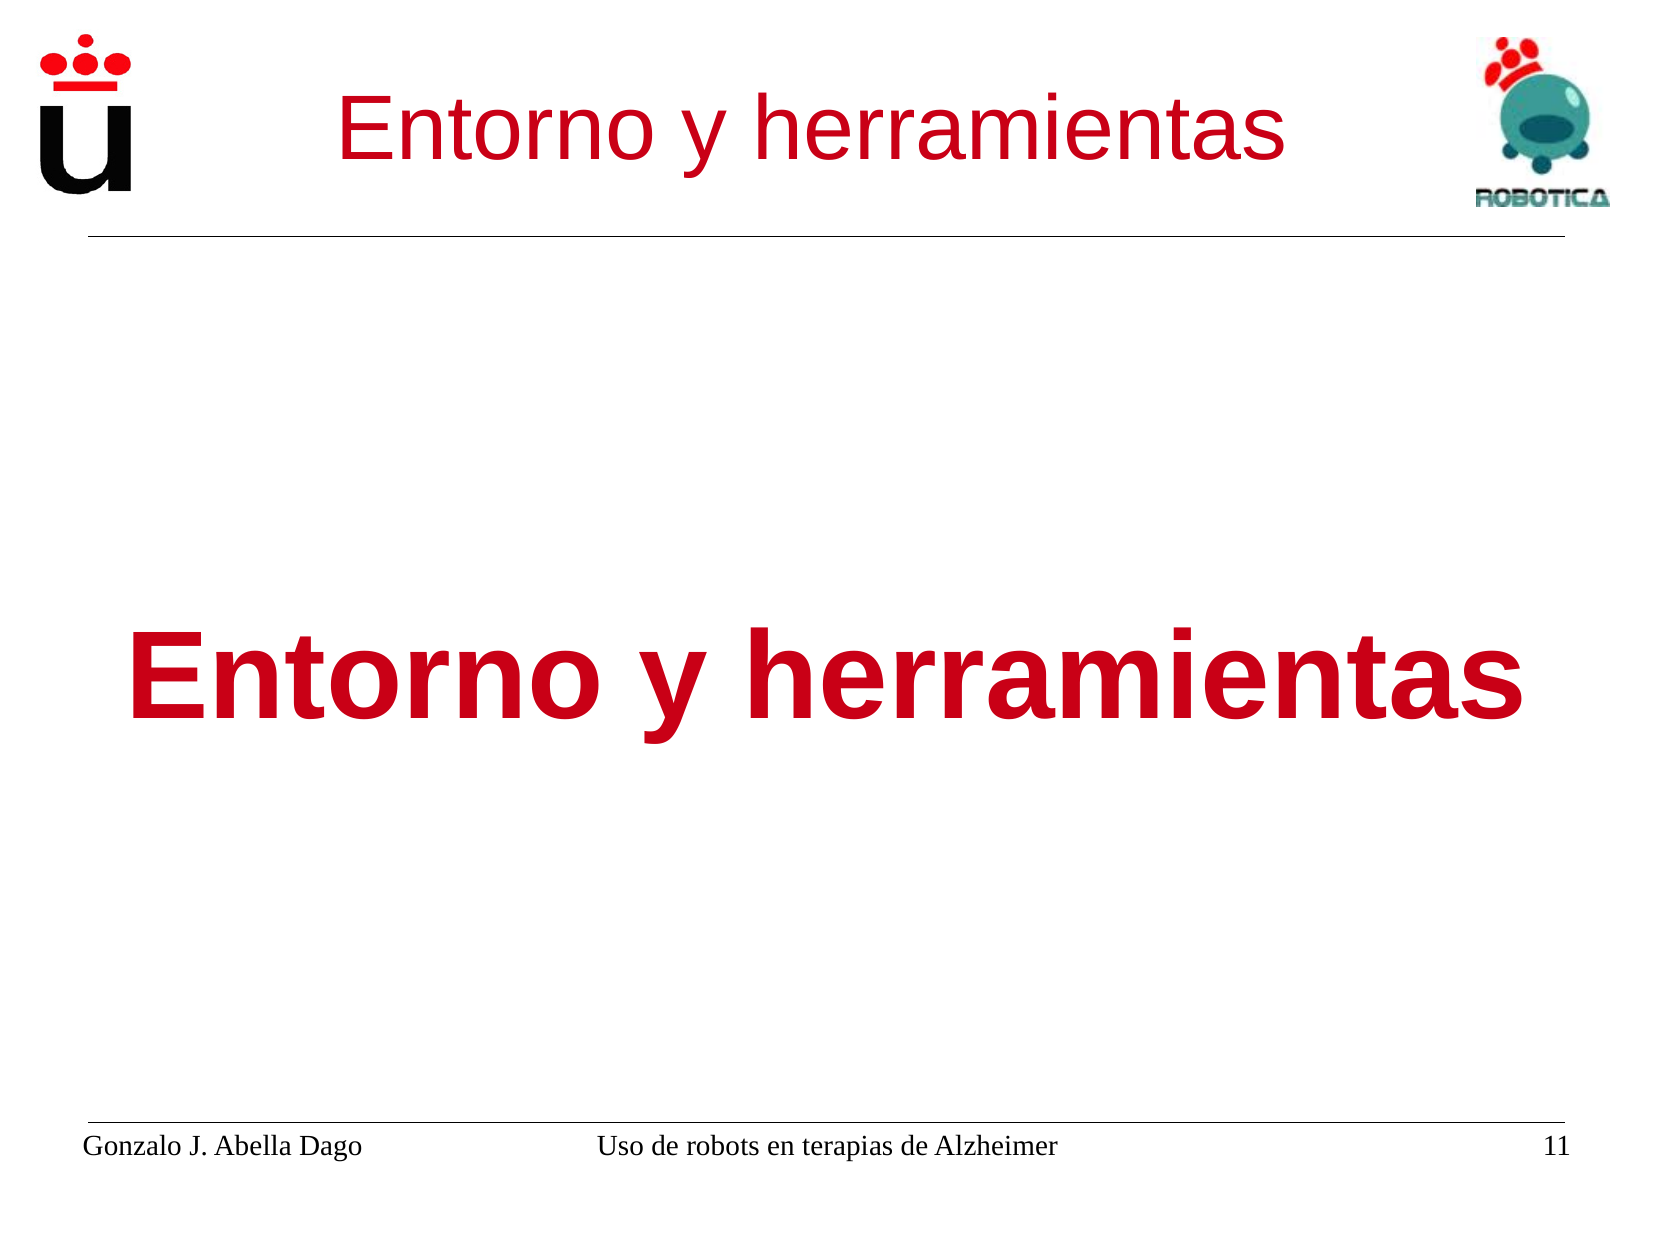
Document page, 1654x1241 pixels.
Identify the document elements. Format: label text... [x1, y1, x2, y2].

subtitle Entorno y herramientas [82, 273, 1571, 1077]
title Entorno y herramientas [206, 76, 1418, 180]
picture [29, 29, 148, 207]
picture [1476, 37, 1610, 207]
